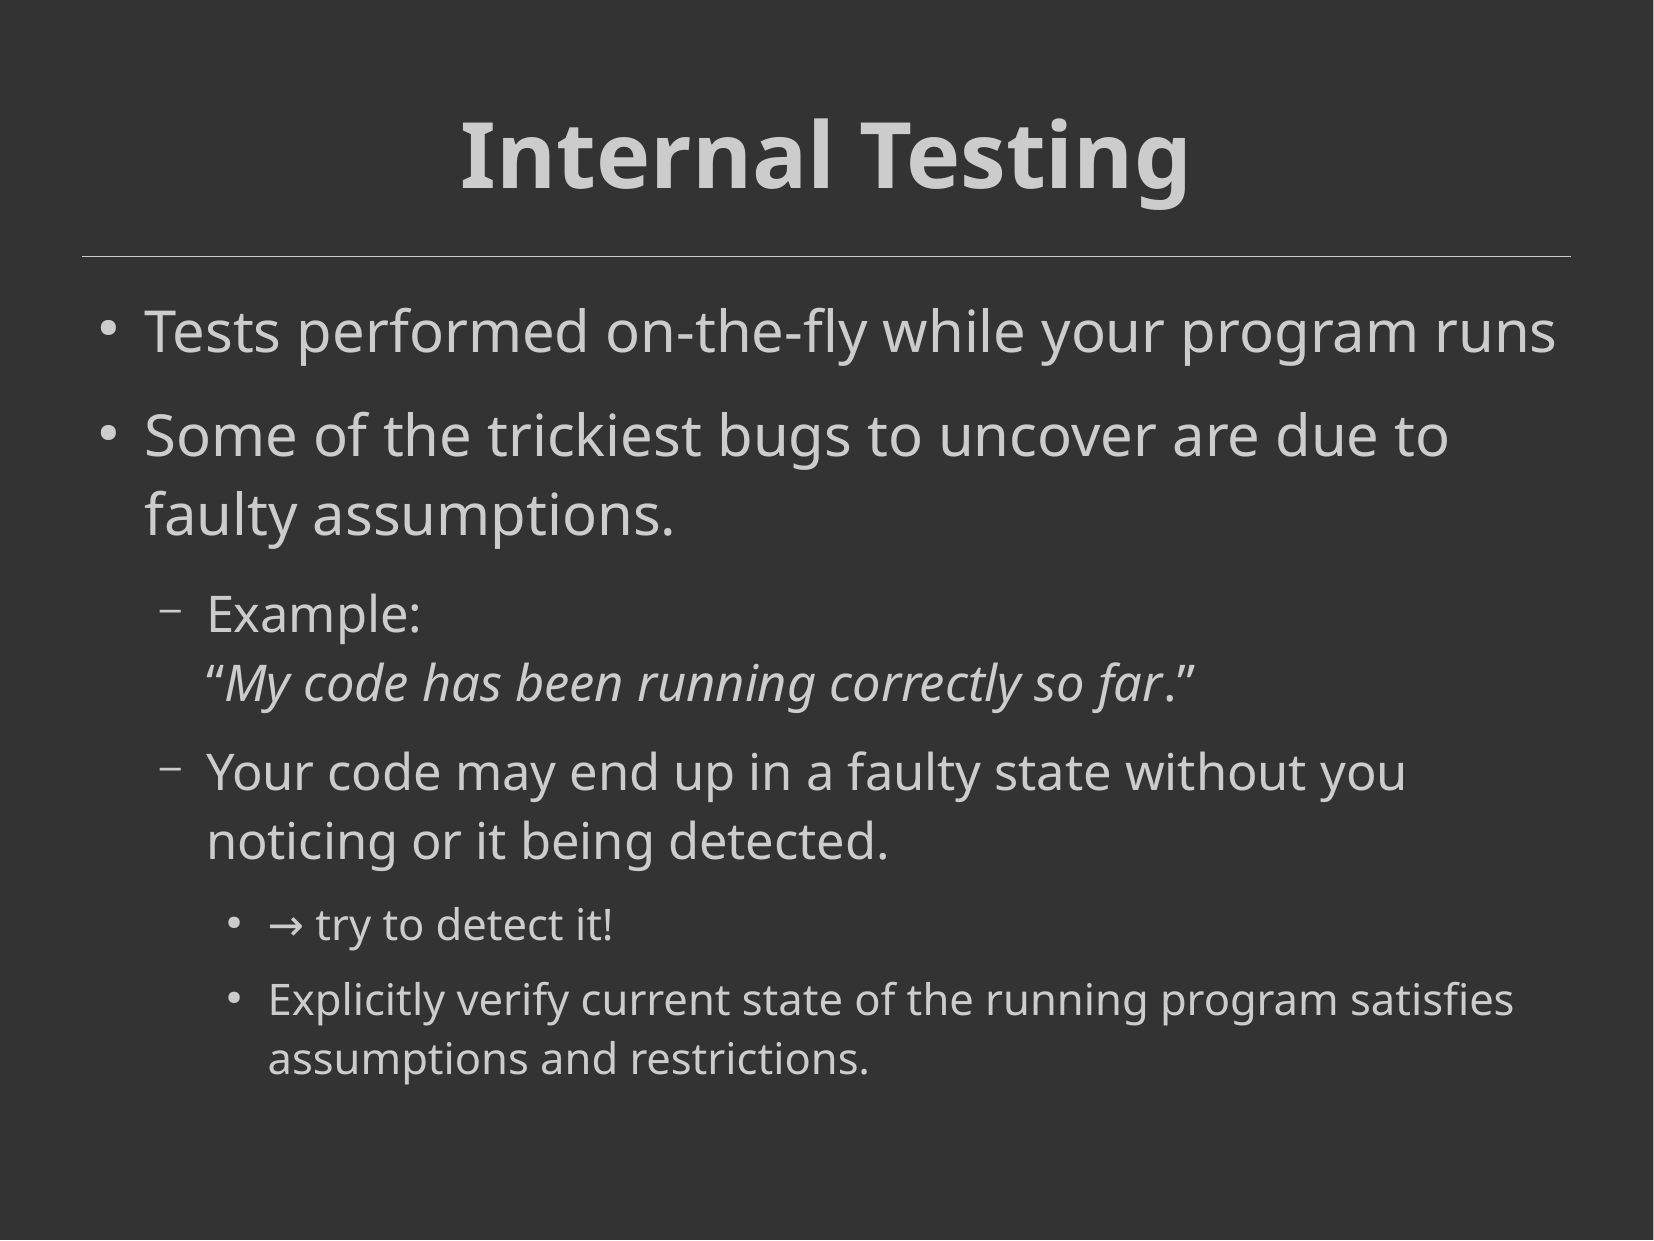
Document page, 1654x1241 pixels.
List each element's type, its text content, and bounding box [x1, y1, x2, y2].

list Tests performed on-the-fly while your program runs Some of the trickiest bugs to uncover are due to faulty assumptions. Example: “My code has been running correctly so far.” Your code may end up in a faulty state without you noticing or it being detected. → try to detect it! Explicitly verify current state of the running program satisfies assumptions and restrictions. [82, 290, 1571, 1170]
title Internal Testing [82, 49, 1571, 257]
